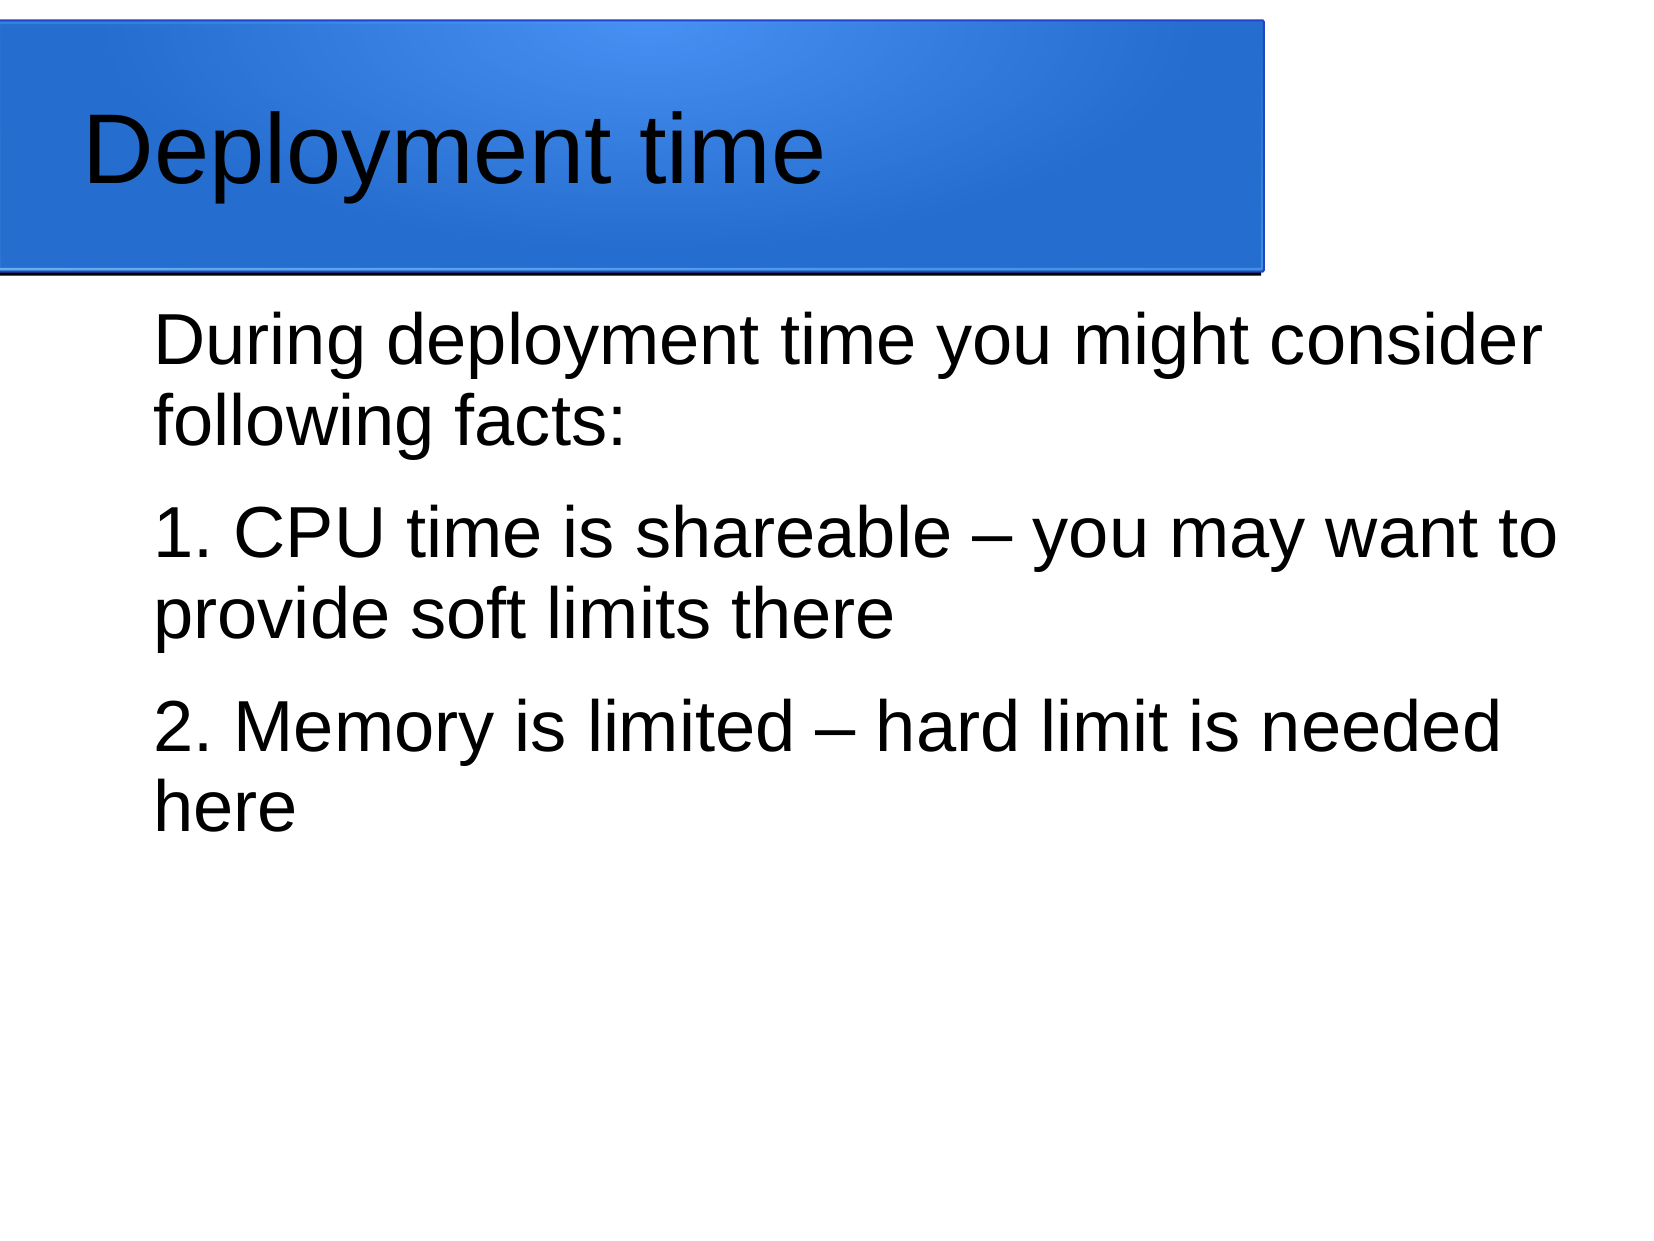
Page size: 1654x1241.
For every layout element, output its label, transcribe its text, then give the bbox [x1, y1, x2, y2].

title Deployment time [82, 47, 1235, 252]
list During deployment time you might consider following facts: 1. CPU time is shareable – you may want to provide soft limits there 2. Memory is limited – hard limit is needed here [82, 299, 1571, 1019]
